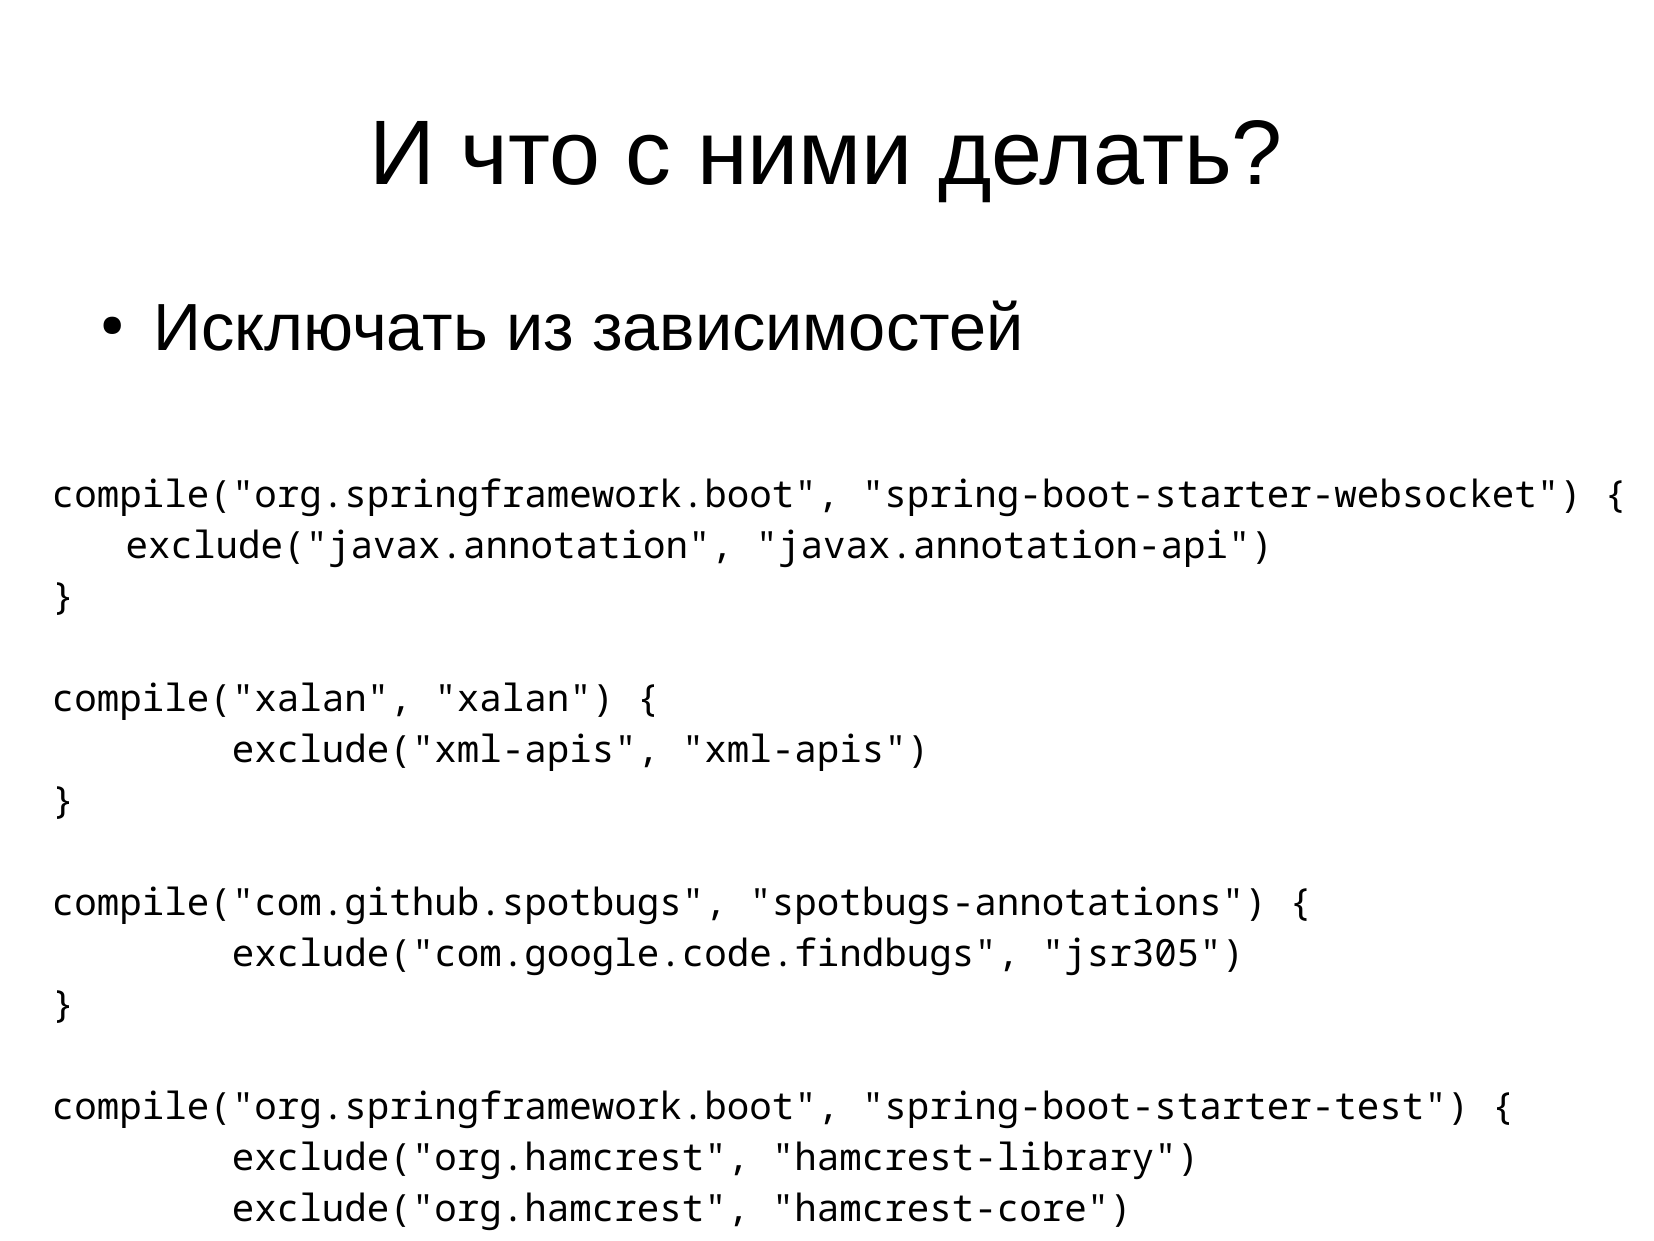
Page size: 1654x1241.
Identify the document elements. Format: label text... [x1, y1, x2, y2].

list Исключать из зависимостей [82, 290, 1571, 459]
title И что с ними делать? [82, 49, 1571, 257]
text_box compile("org.springframework.boot", "spring-boot-starter-websocket") { exclude("javax.annotation", "javax.annotation-api") } compile("xalan", "xalan") { exclude("xml-apis", "xml-apis") } compile("com.github.spotbugs", "spotbugs-annotations") { exclude("com.google.code.findbugs", "jsr305") } compile("org.springframework.boot", "spring-boot-starter-test") { exclude("org.hamcrest", "hamcrest-library") exclude("org.hamcrest", "hamcrest-core") } [37, 459, 1642, 1075]
